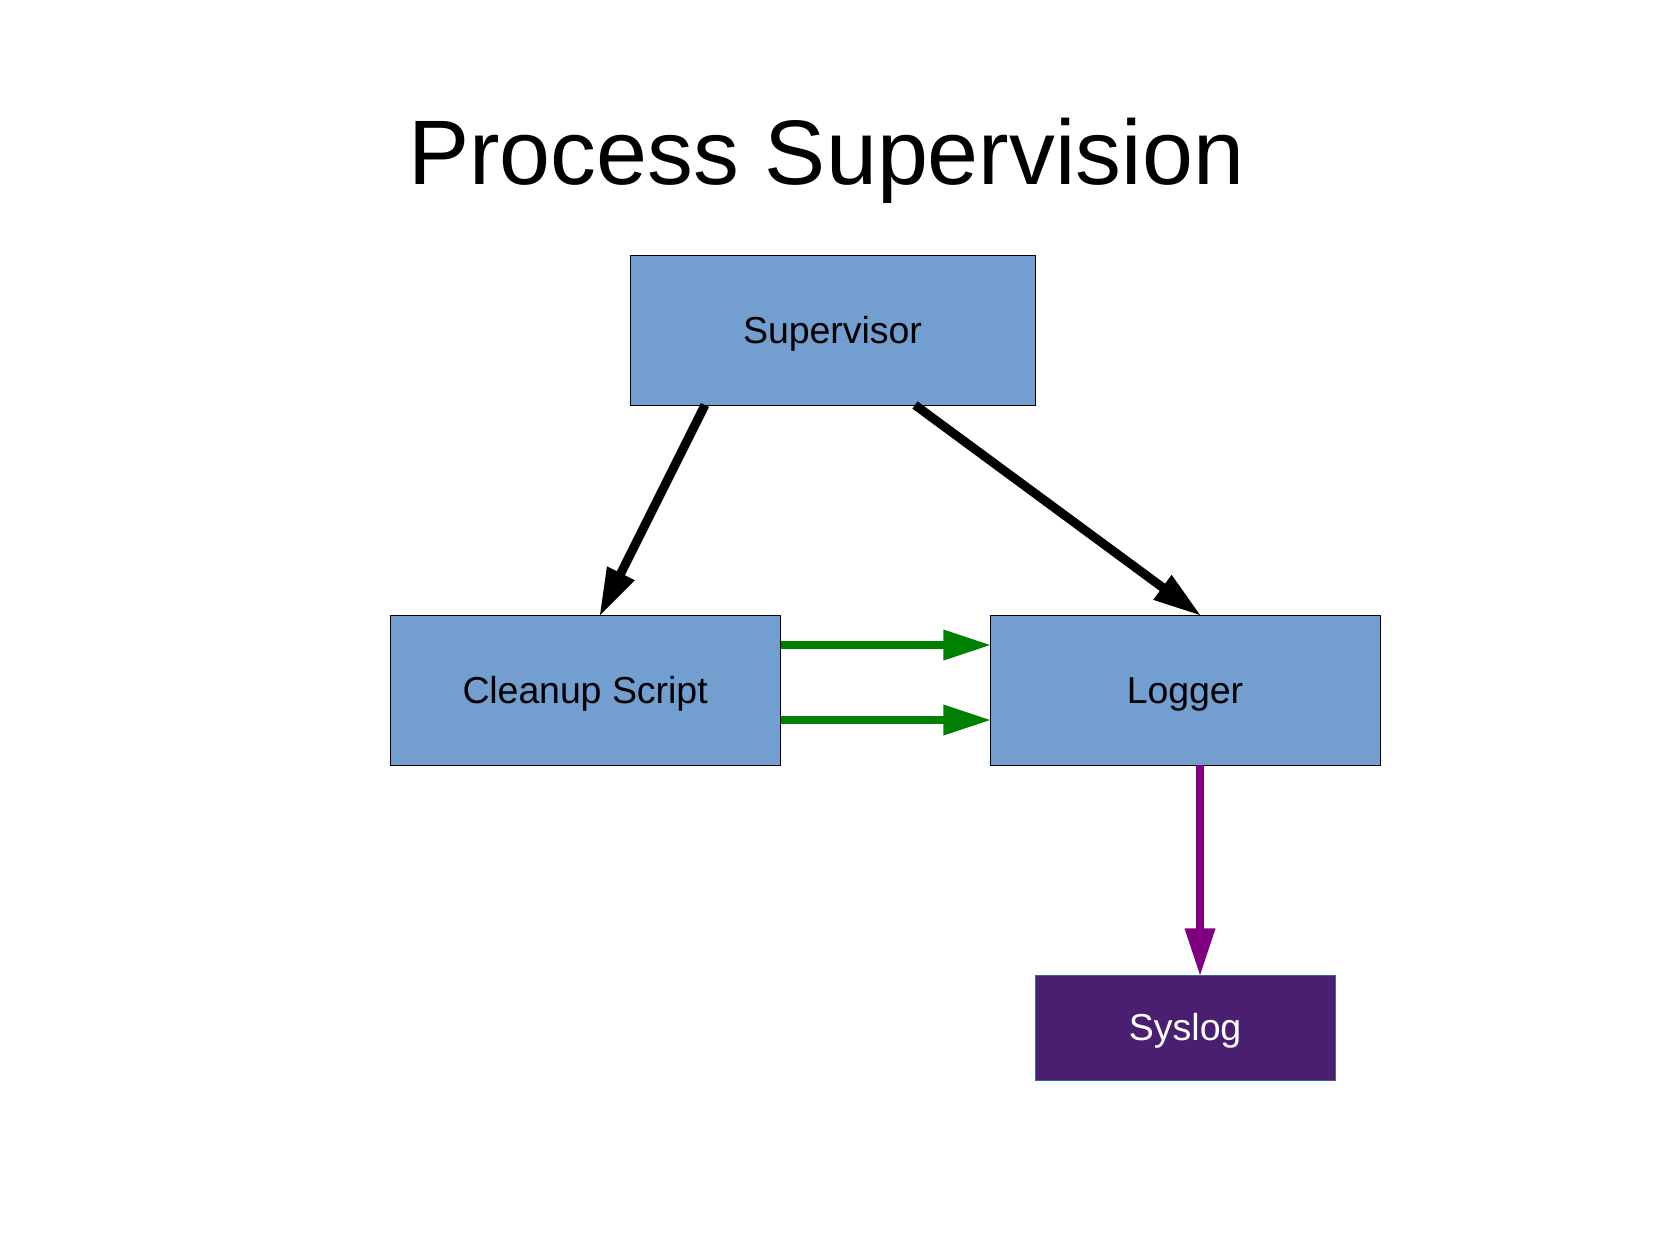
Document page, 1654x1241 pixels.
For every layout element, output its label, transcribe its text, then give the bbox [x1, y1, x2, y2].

text_box Cleanup Script [390, 615, 781, 766]
title Process Supervision [82, 49, 1571, 257]
text_box Supervisor [630, 257, 1036, 406]
text_box Syslog [1035, 975, 1336, 1081]
text_box Logger [990, 615, 1381, 766]
